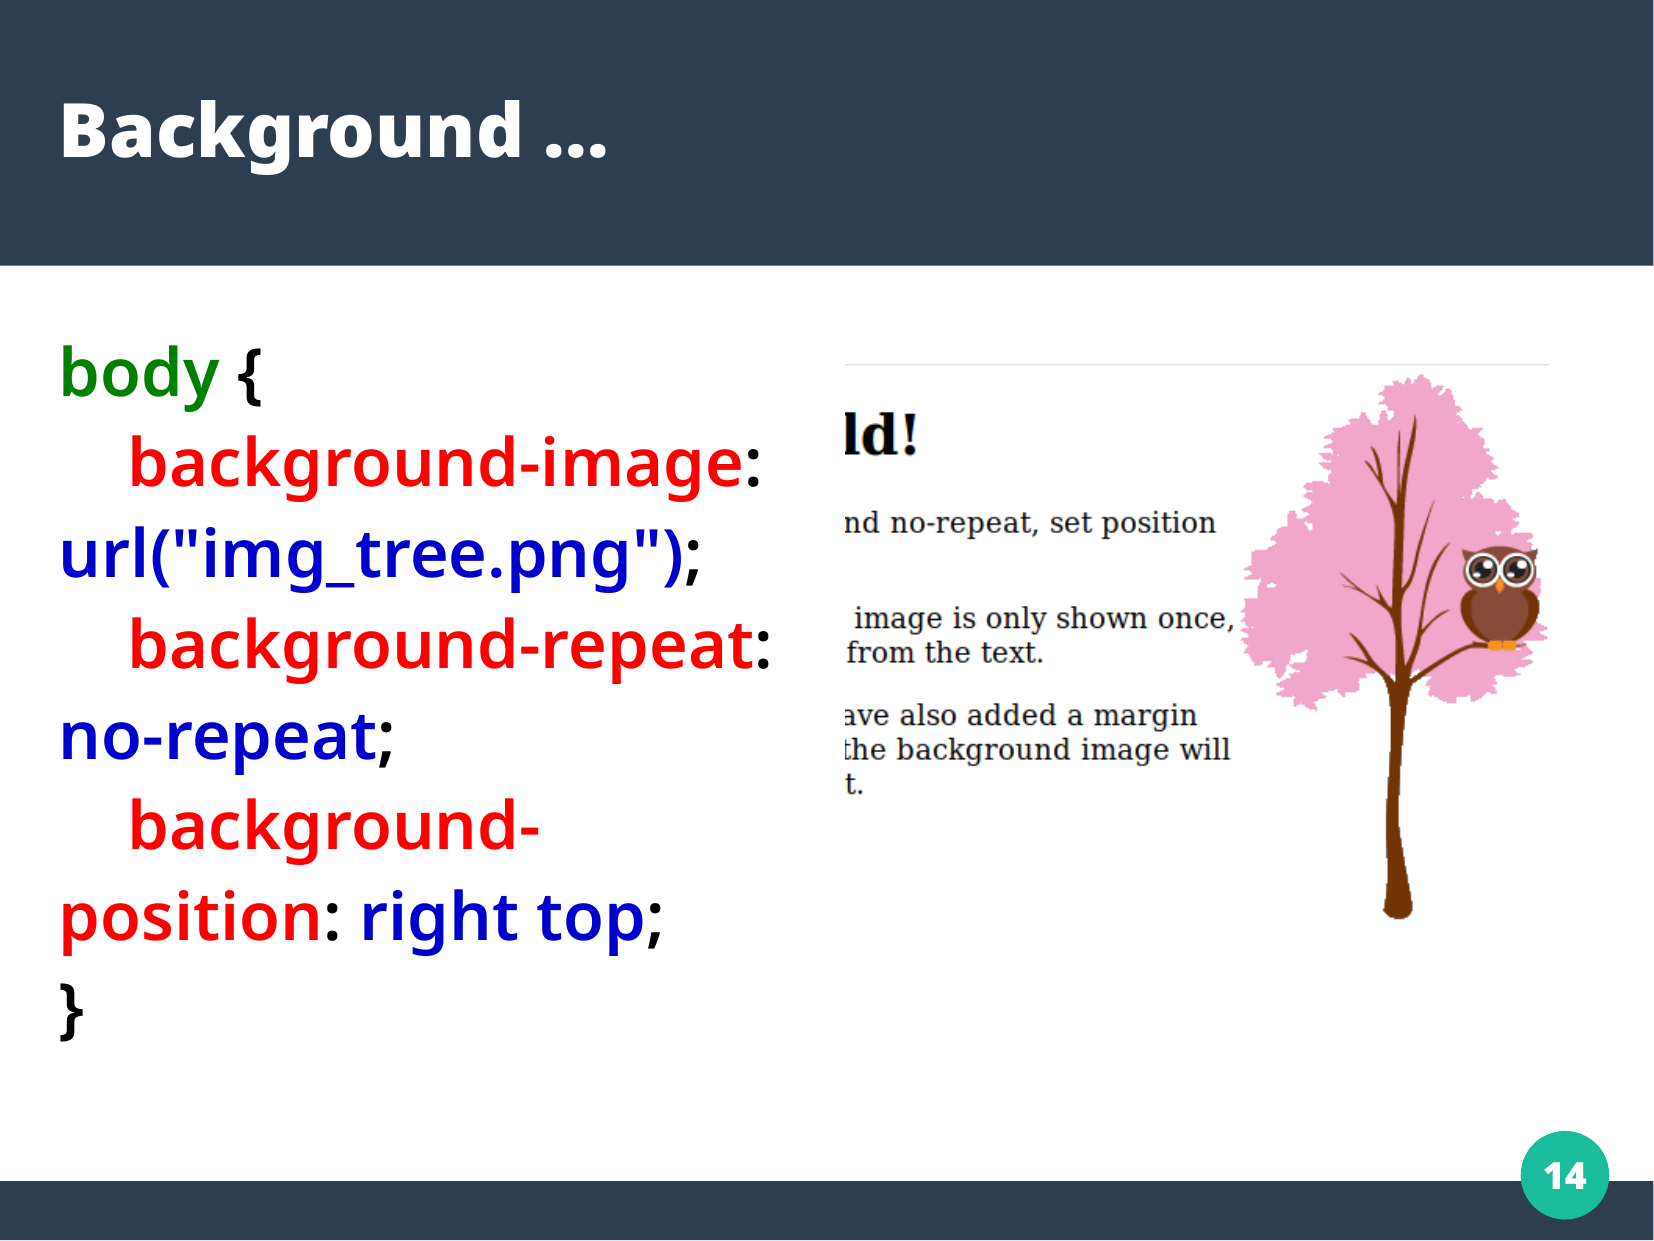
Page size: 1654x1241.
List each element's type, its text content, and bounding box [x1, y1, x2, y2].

title Background ... [59, 49, 1595, 207]
list body { background-image: url("img_tree.png"); background-repeat: no-repeat; background-position: right top; } [59, 324, 809, 1152]
picture [845, 364, 1549, 1004]
